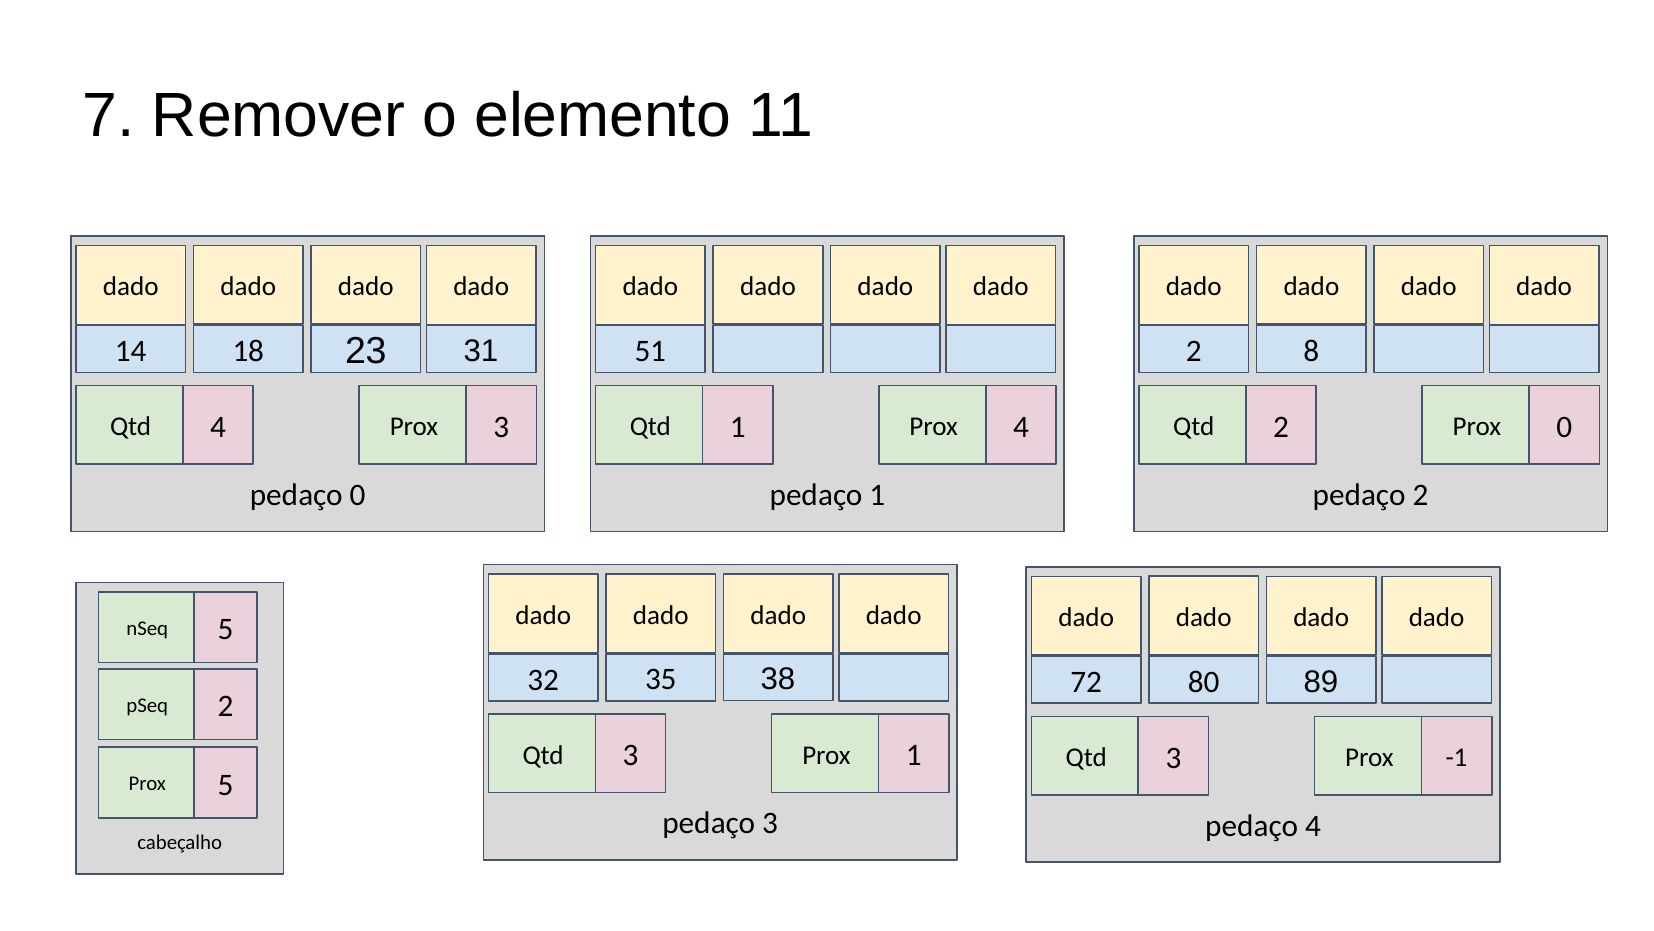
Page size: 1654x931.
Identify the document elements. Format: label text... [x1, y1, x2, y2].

text_box [946, 325, 1056, 373]
text_box [713, 325, 823, 373]
text_box dado [1373, 245, 1484, 325]
text_box 51 [595, 325, 706, 373]
text_box [70, 236, 545, 532]
text_box dado [946, 245, 1056, 325]
text_box [1026, 566, 1500, 863]
text_box 2 [1245, 385, 1317, 465]
text_box 0 [1529, 385, 1600, 465]
text_box 2 [1138, 325, 1249, 373]
text_box 8 [1256, 325, 1367, 373]
text_box dado [830, 245, 941, 325]
text_box dado [713, 245, 823, 325]
text_box [830, 325, 941, 373]
text_box pedaço 2 [1133, 236, 1608, 532]
text_box Qtd [595, 385, 702, 465]
text_box Prox [878, 385, 985, 465]
text_box dado [595, 245, 706, 325]
text_box dado [1489, 245, 1599, 325]
title 7. Remover o elemento 11 [82, 37, 1571, 193]
text_box dado [1256, 245, 1367, 325]
text_box [76, 582, 284, 875]
text_box [1489, 325, 1599, 373]
text_box Prox [1422, 385, 1529, 465]
text_box Qtd [1138, 385, 1245, 465]
text_box [1373, 325, 1484, 373]
text_box pedaço 1 [590, 236, 1065, 532]
text_box 4 [985, 385, 1057, 465]
text_box dado [1138, 245, 1249, 325]
text_box [483, 564, 957, 860]
text_box 1 [702, 385, 773, 465]
